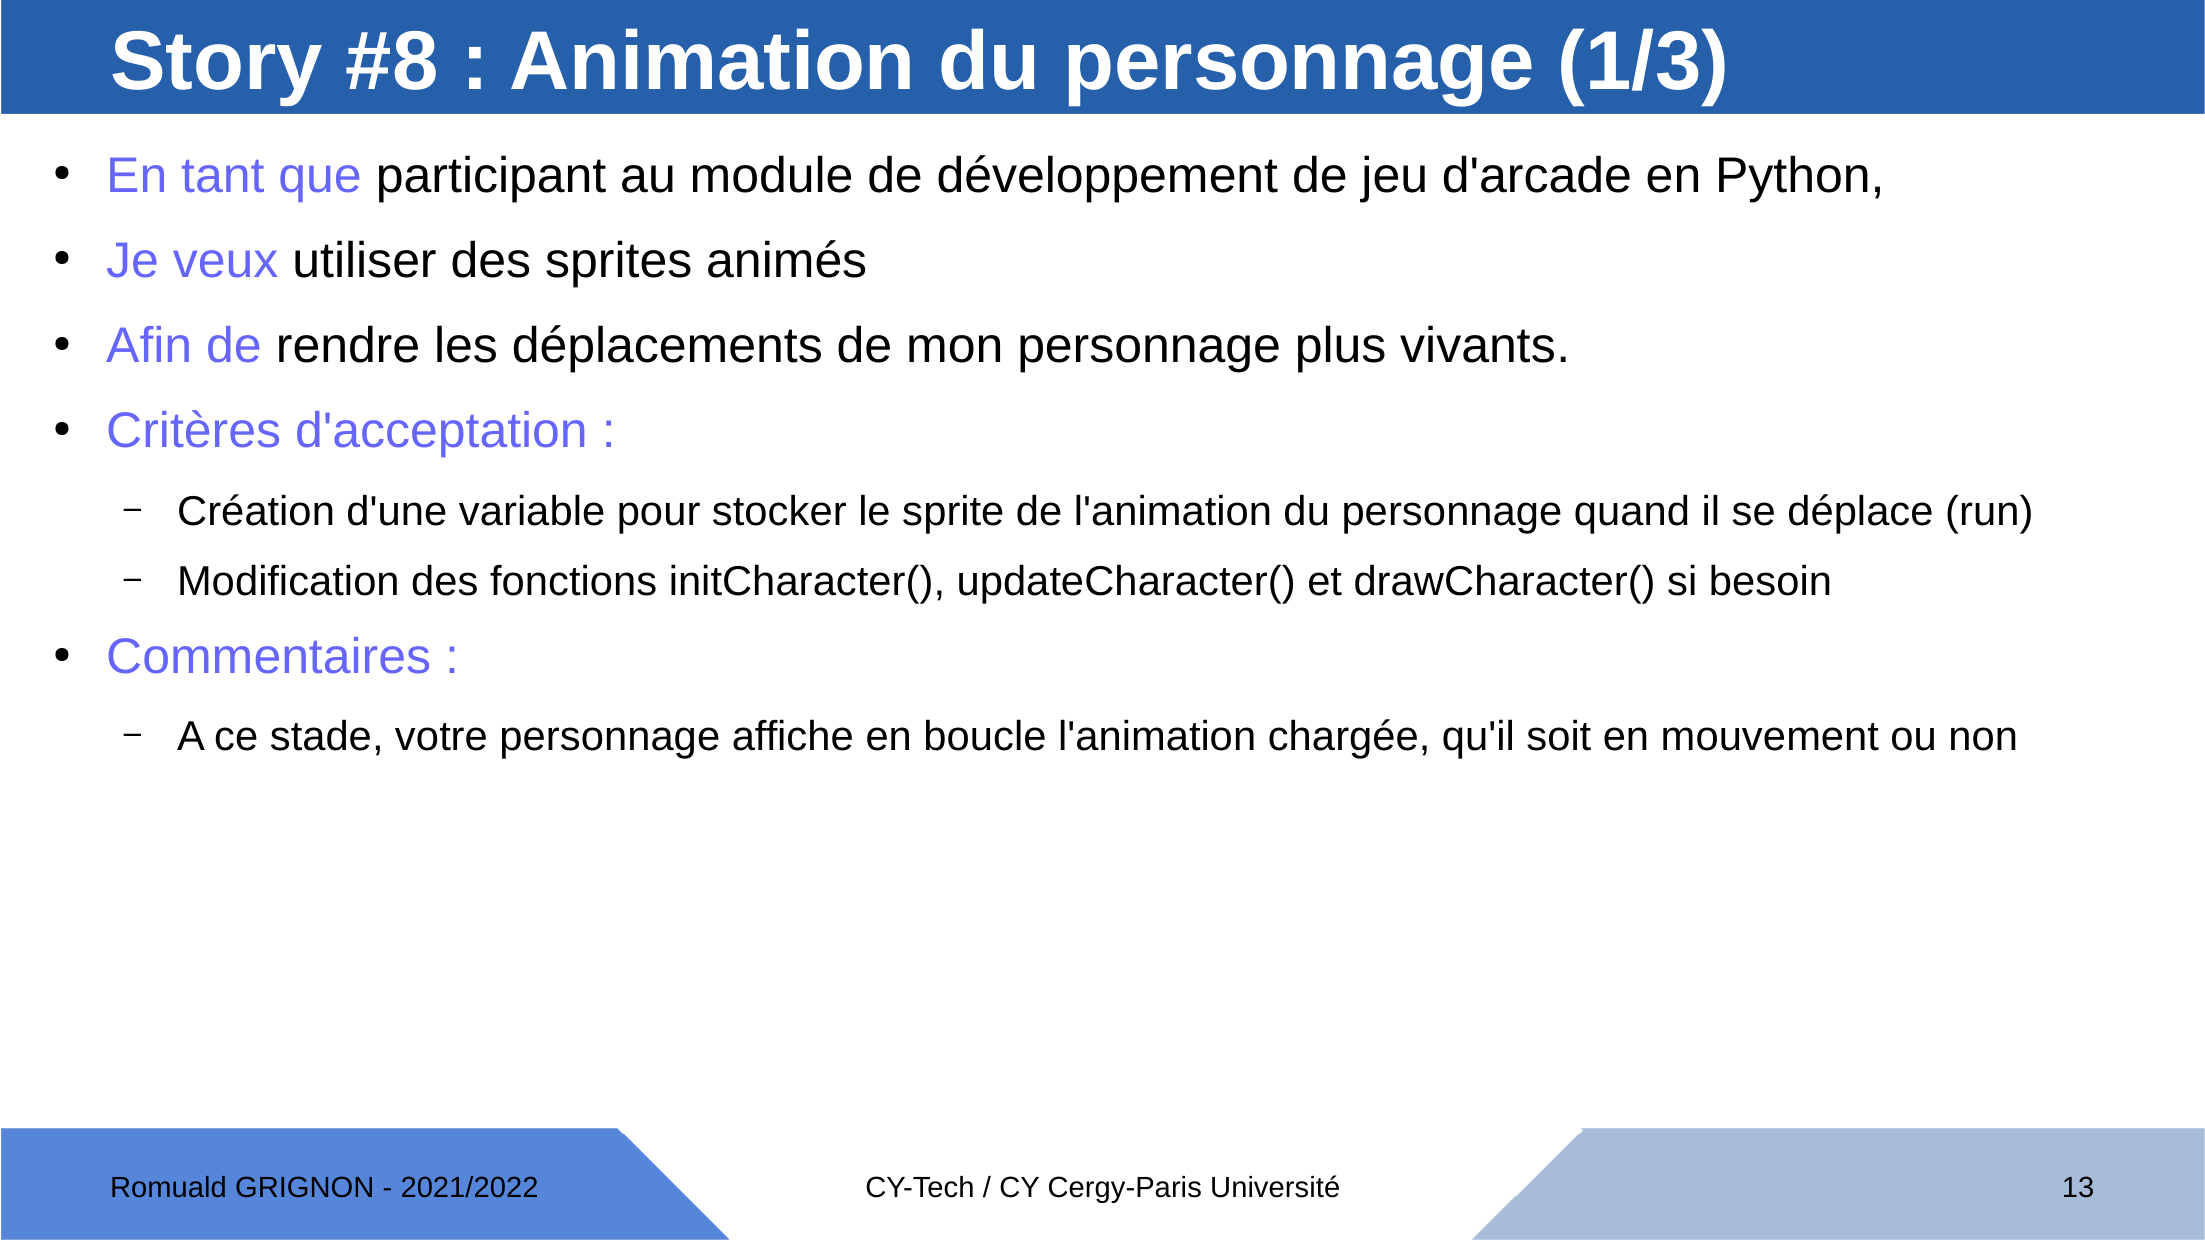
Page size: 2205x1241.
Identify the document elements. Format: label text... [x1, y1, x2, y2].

title Story #8 : Animation du personnage (1/3) [110, 49, 2095, 217]
picture [0, 0, 2205, 1241]
list En tant que participant au module de développement de jeu d'arcade en Python, Je veux utiliser des sprites animés Afin de rendre les déplacements de mon personnage plus vivants. Critères d'acceptation : Création d'une variable pour stocker le sprite de l'animation du personnage quand il se déplace (run) Modification des fonctions initCharacter(), updateCharacter() et drawCharacter() si besoin Commentaires : A ce stade, votre personnage affiche en boucle l'animation chargée, qu'il soit en mouvement ou non [35, 217, 2186, 1087]
